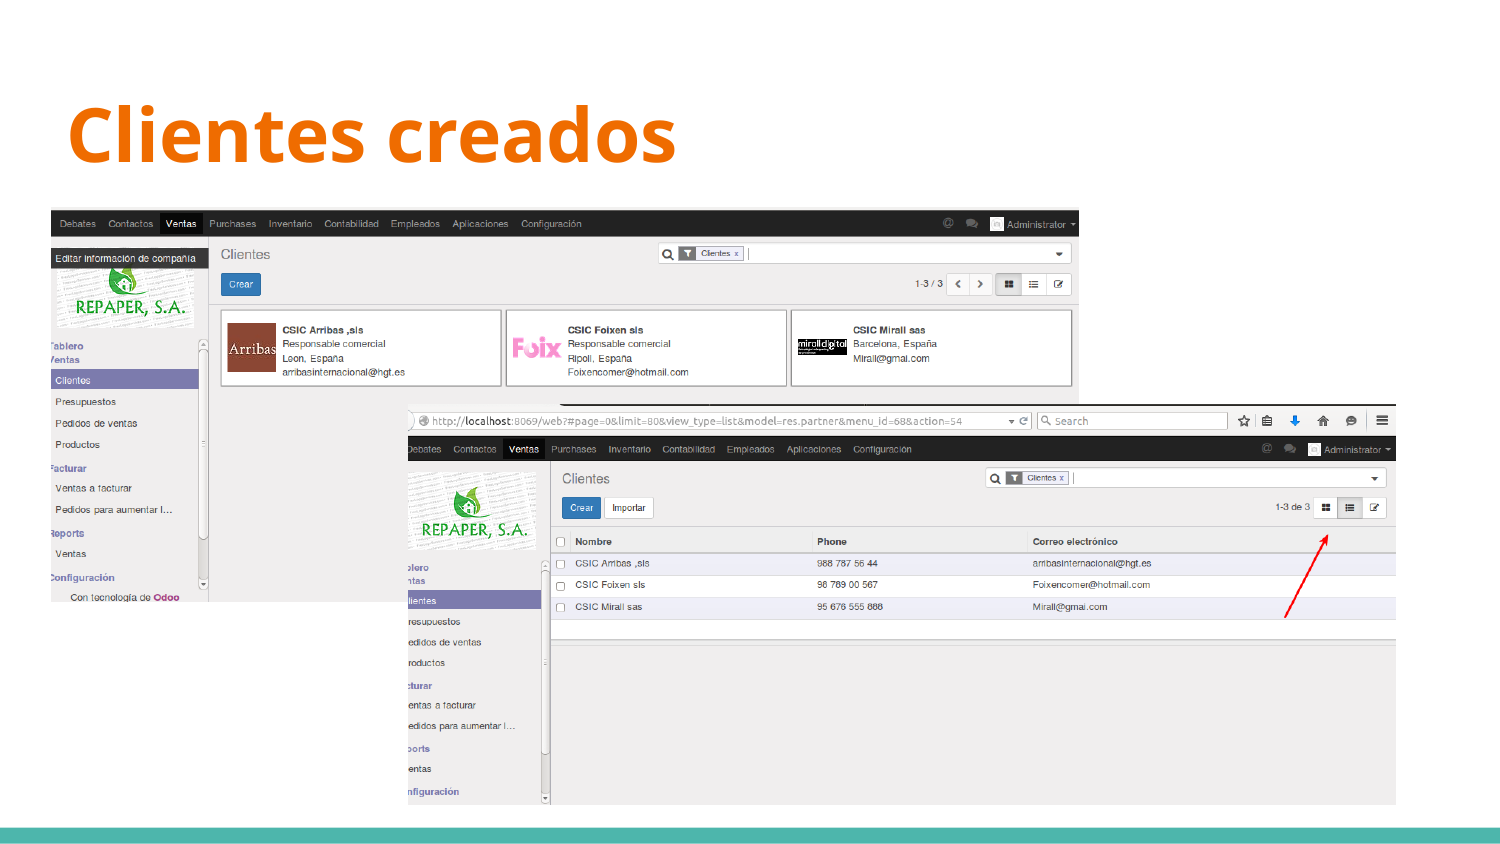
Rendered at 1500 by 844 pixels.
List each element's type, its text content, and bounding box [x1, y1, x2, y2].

picture [51, 207, 1396, 805]
title Clientes creados [51, 72, 1449, 189]
